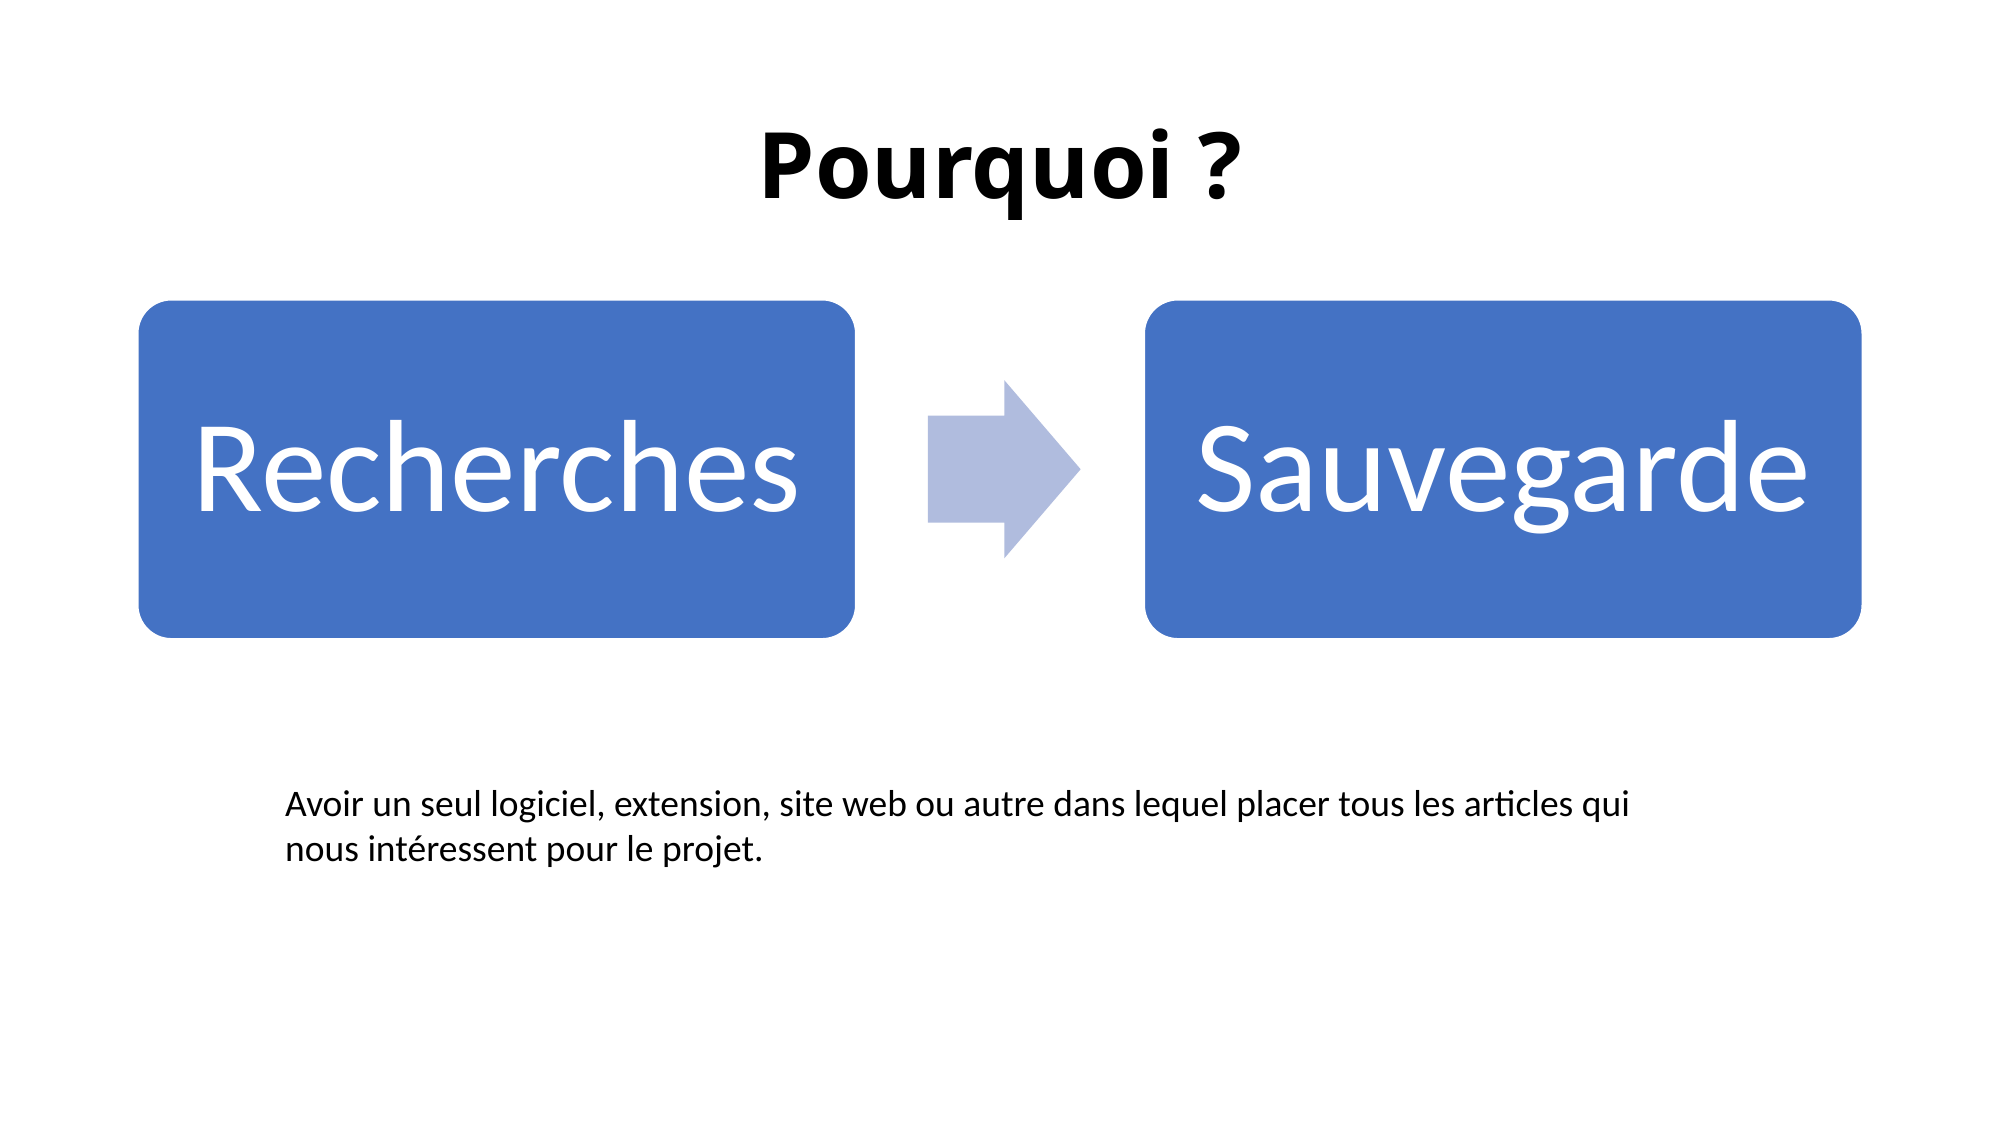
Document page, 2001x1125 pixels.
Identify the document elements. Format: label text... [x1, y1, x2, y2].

text_box Recherches [137, 299, 857, 640]
text_box [927, 380, 1081, 559]
text_box Sauvegarde [1144, 299, 1863, 640]
title Pourquoi ? [137, 59, 1863, 278]
text_box Avoir un seul logiciel, extension, site web ou autre dans lequel placer tous les articles qui nous intéressent pour le projet. [270, 771, 1724, 878]
